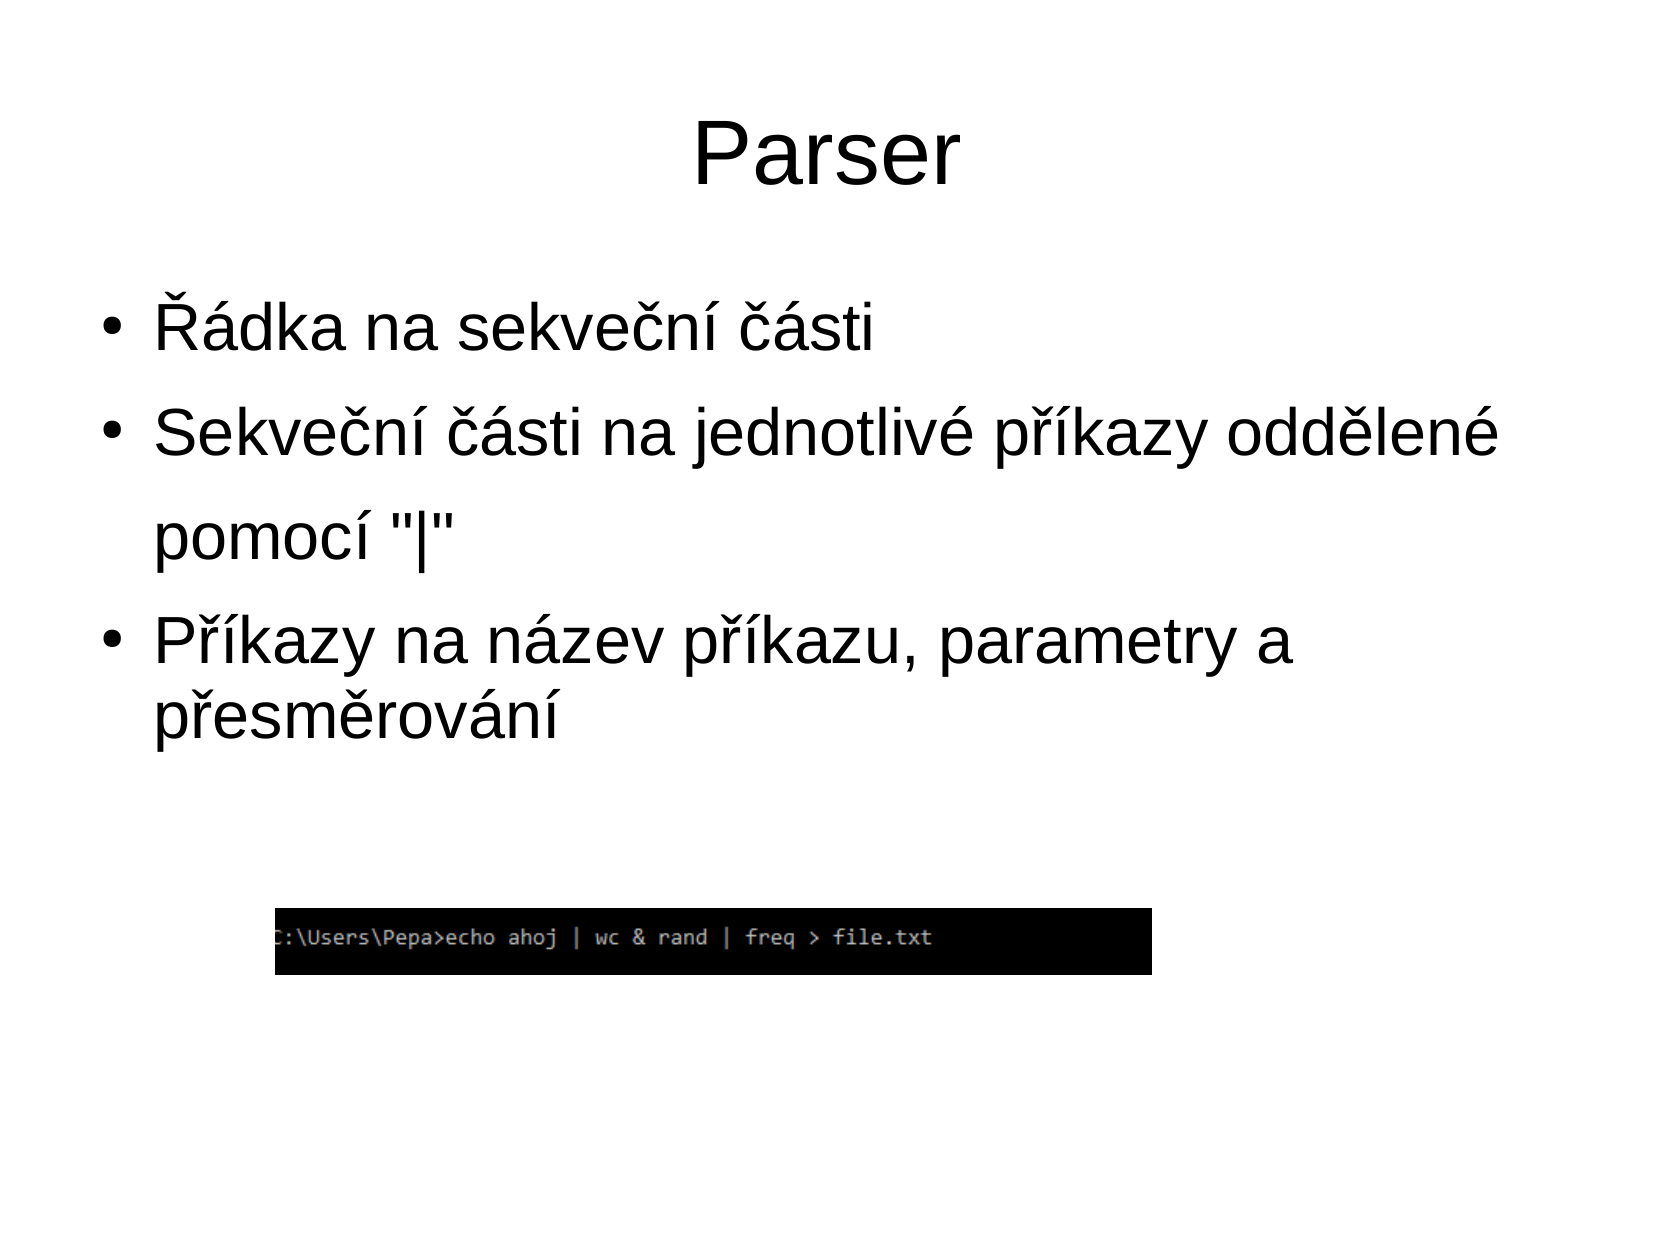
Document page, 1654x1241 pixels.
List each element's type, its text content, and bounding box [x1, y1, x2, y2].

title Parser [82, 49, 1571, 257]
picture [275, 908, 1152, 975]
list Řádka na sekveční části Sekveční části na jednotlivé příkazy oddělené pomocí "|" Příkazy na název příkazu, parametry a přesměrování [82, 290, 1571, 1109]
